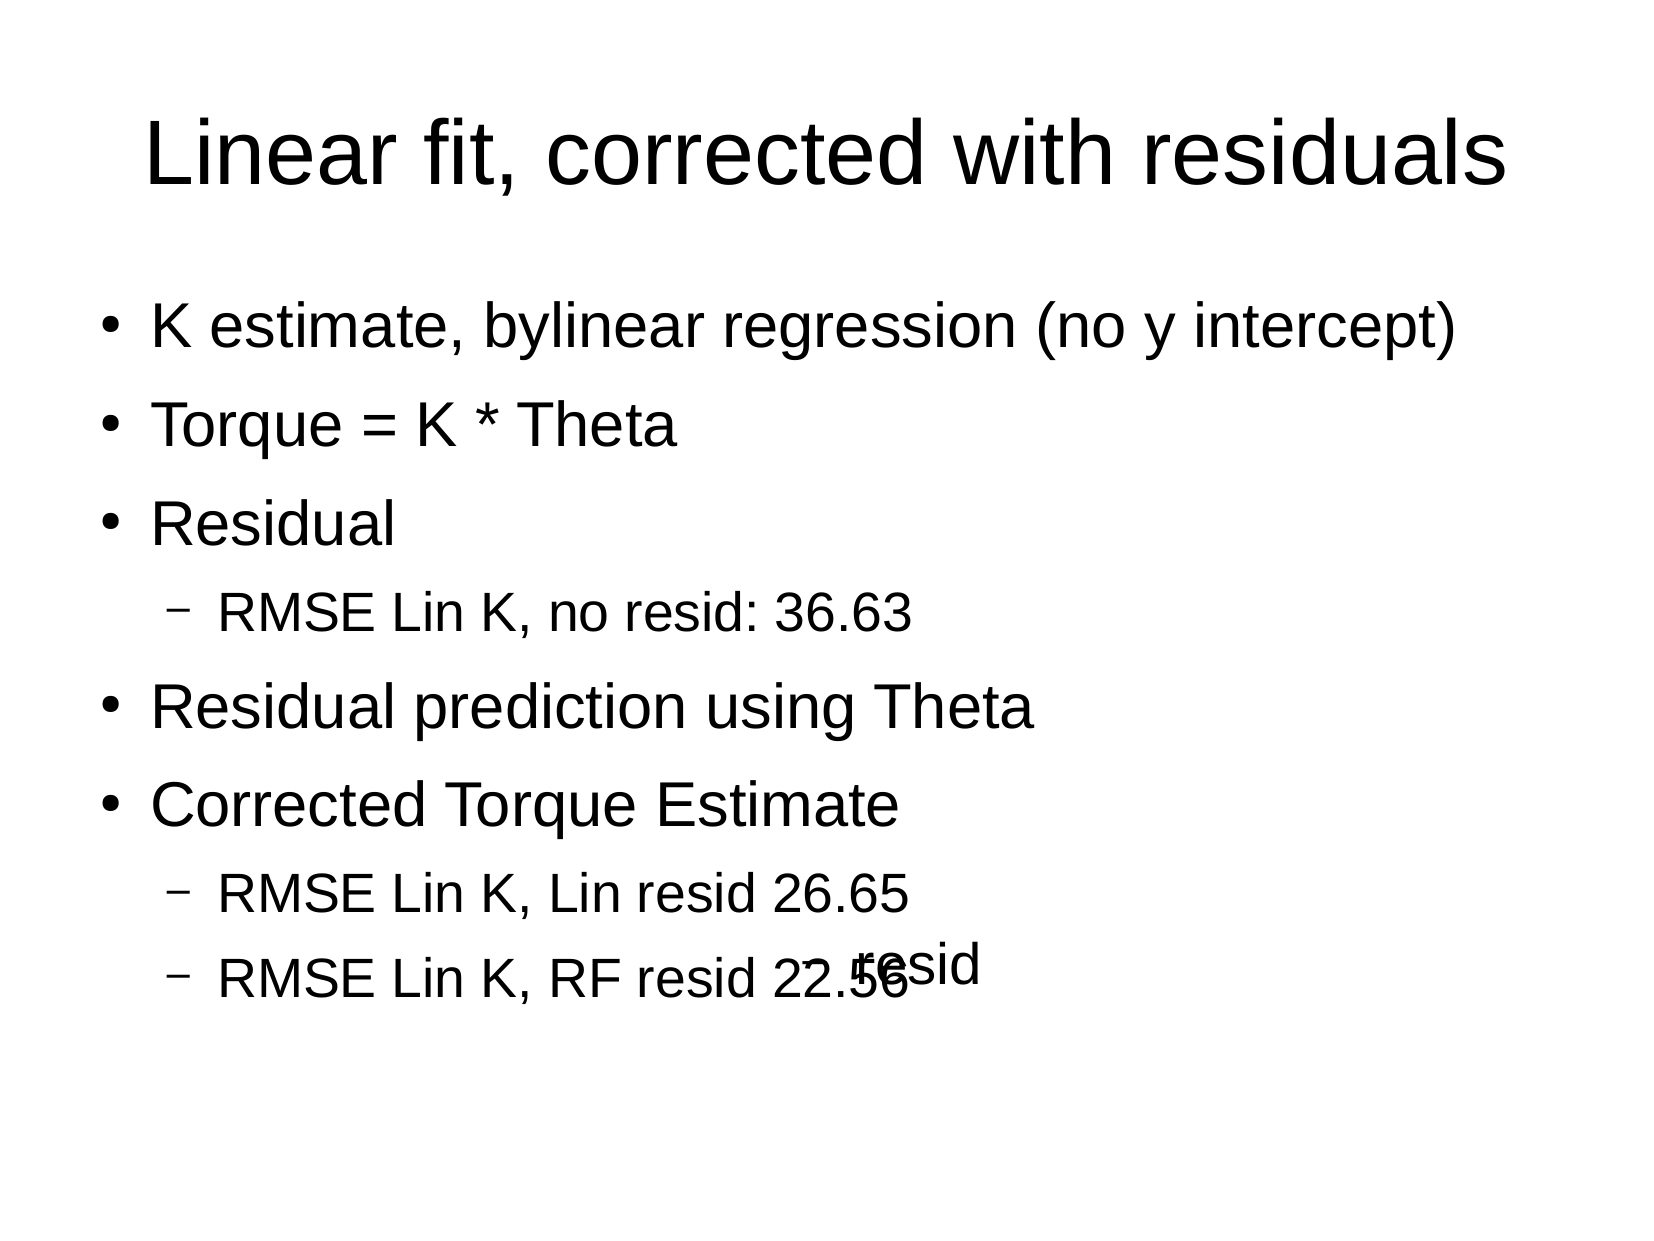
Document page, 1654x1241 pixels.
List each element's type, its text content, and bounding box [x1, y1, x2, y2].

title Linear fit, corrected with residuals [82, 49, 1571, 257]
list K estimate, bylinear regression (no y intercept) Torque = K * Theta Residual RMSE Lin K, no resid: 36.63 Residual prediction using Theta Corrected Torque Estimate RMSE Lin K, Lin resid 26.65 RMSE Lin K, RF resid 22.56 [82, 290, 1571, 1010]
text_box resid [713, 931, 1013, 1012]
